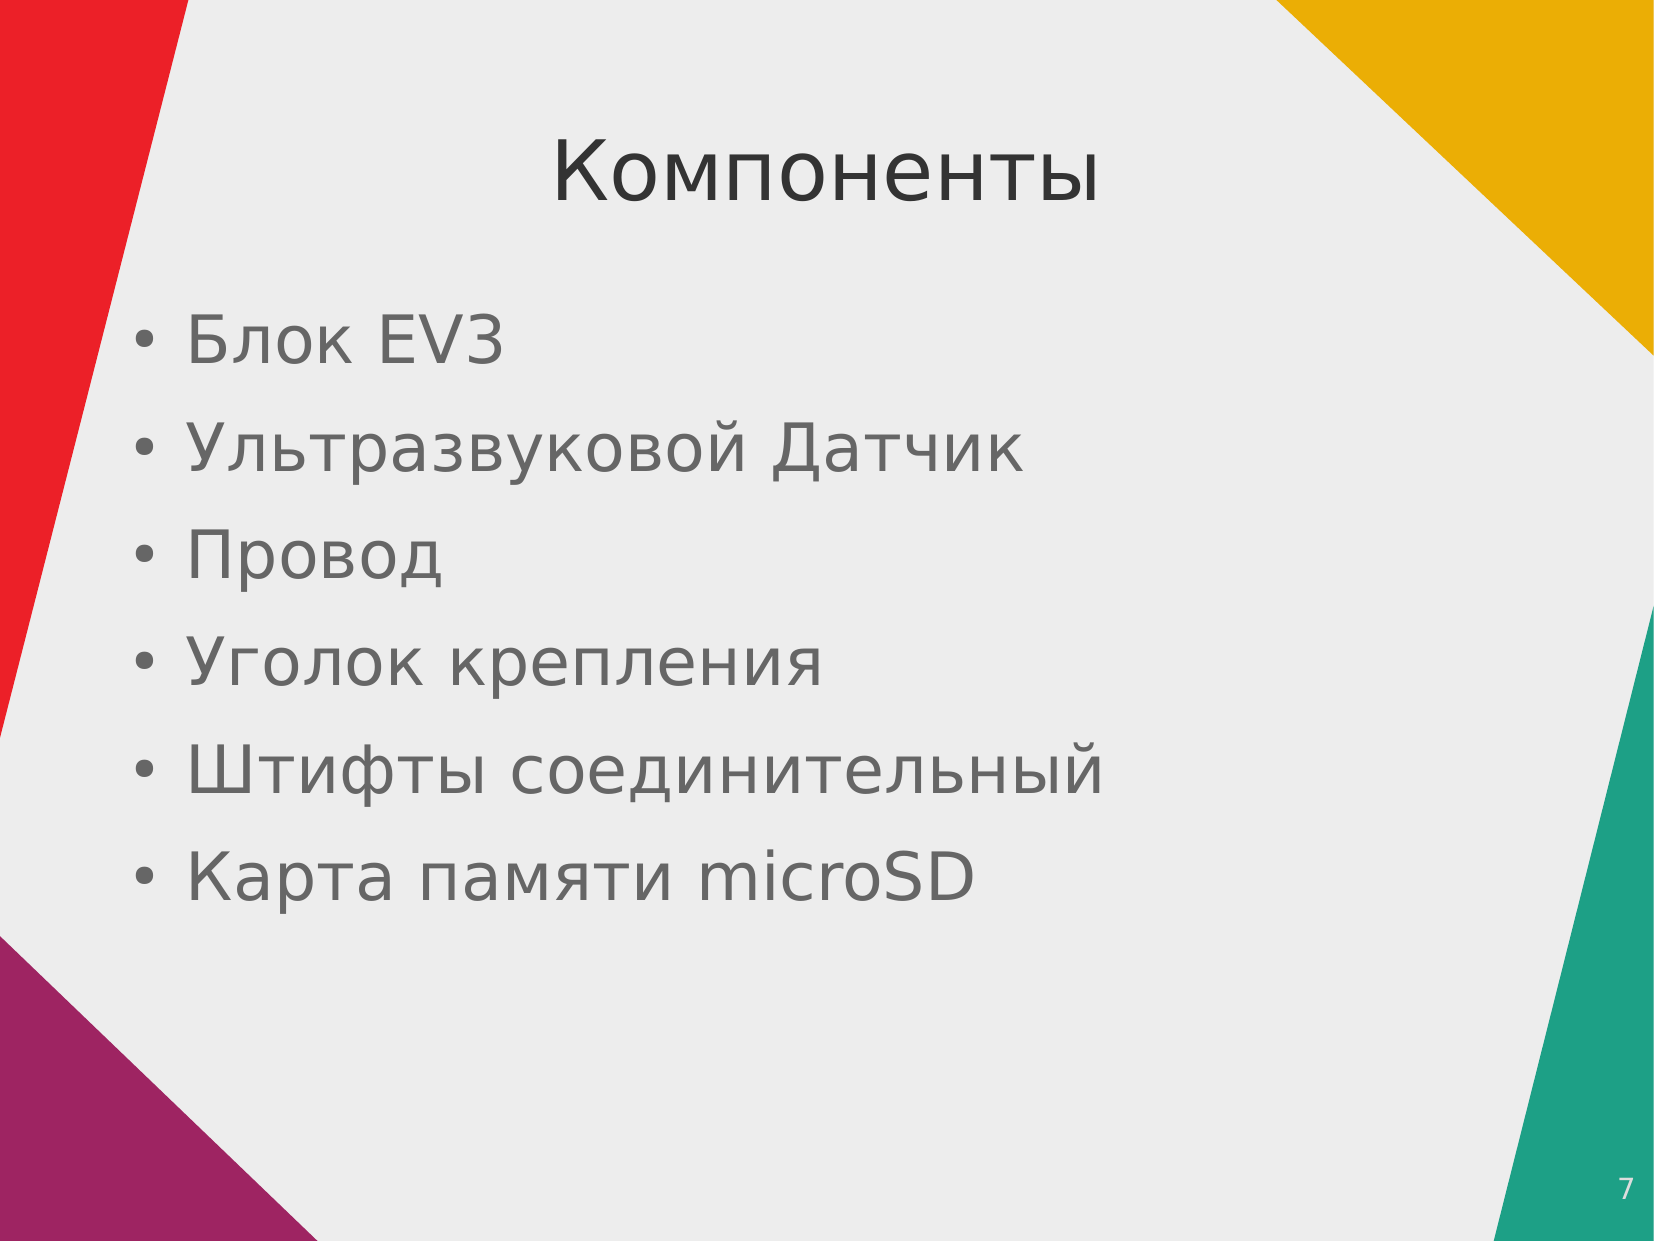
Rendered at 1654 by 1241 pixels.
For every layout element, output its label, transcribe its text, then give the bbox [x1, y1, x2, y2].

title Компоненты [114, 73, 1539, 271]
list Блок EV3 Ультразвуковой Датчик Провод Уголок крепления Штифты соединительный Карта памяти microSD [114, 302, 1539, 1033]
